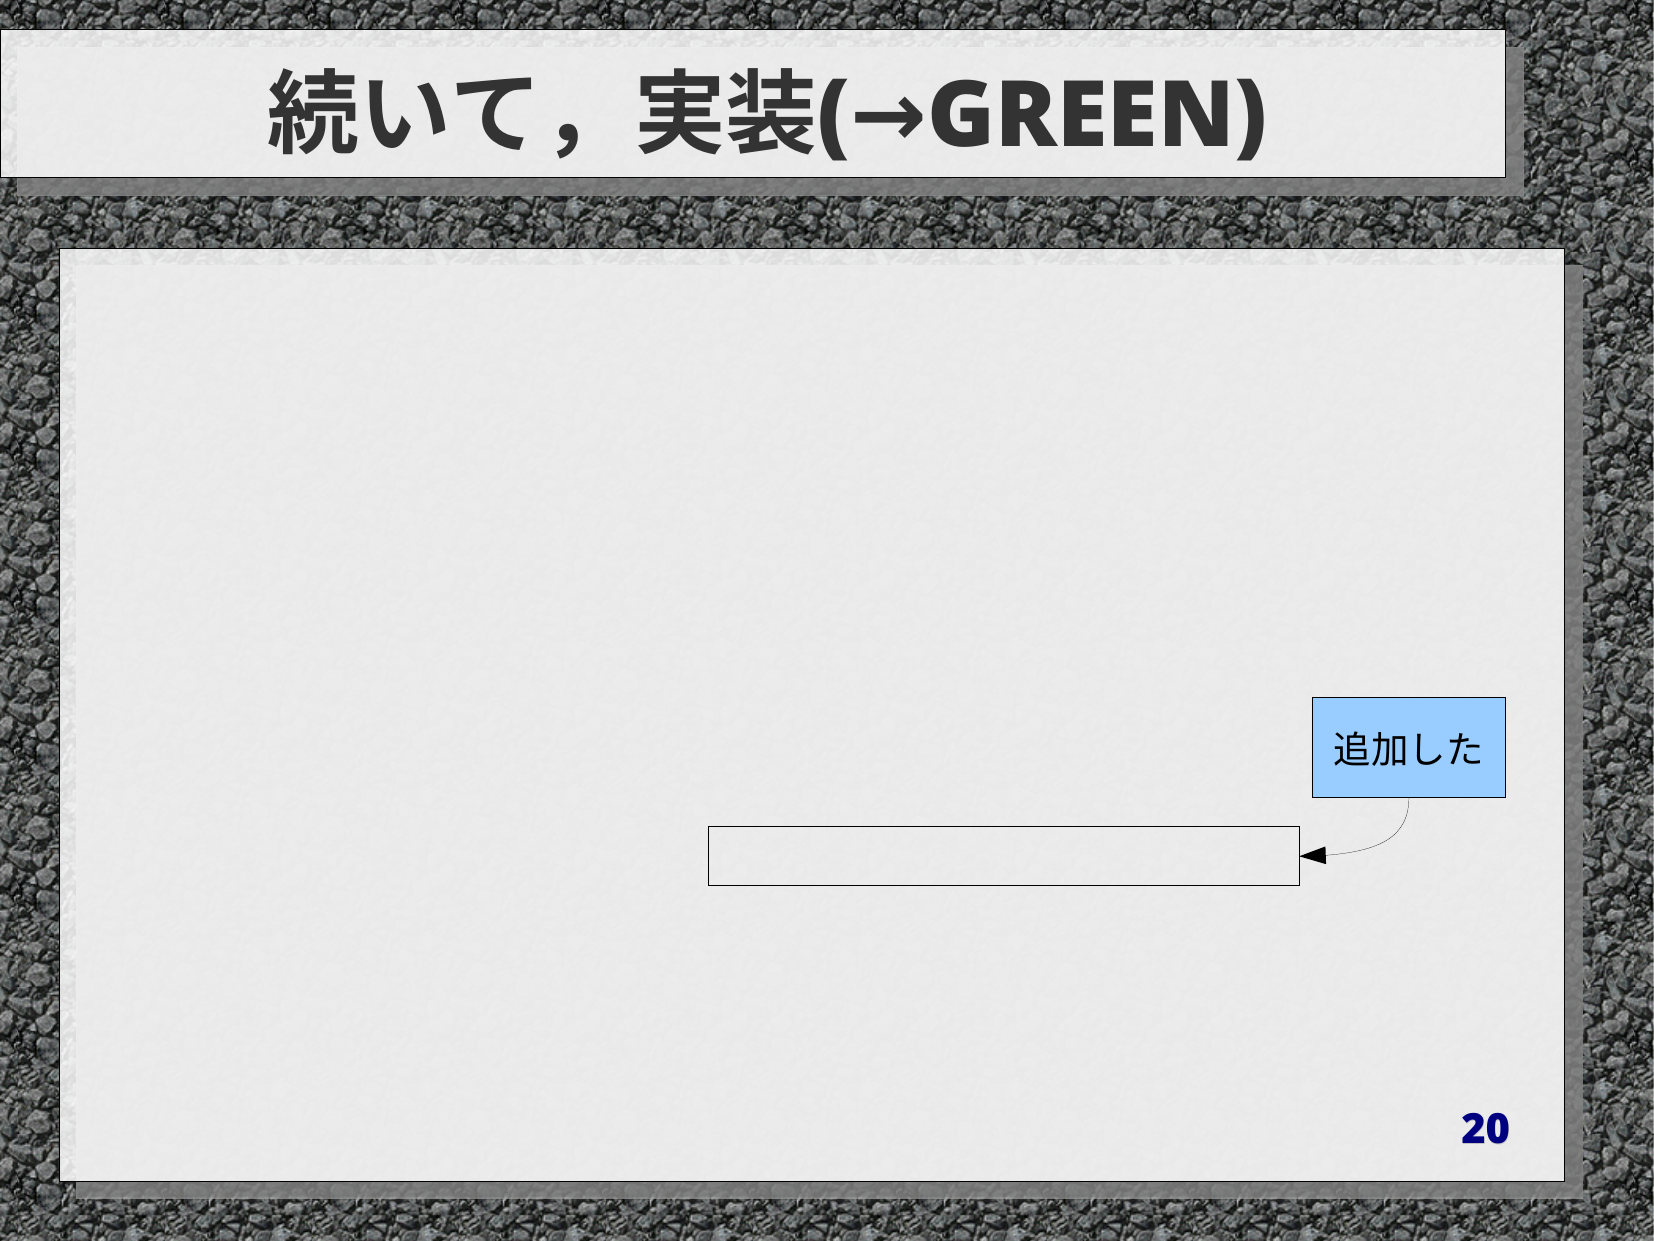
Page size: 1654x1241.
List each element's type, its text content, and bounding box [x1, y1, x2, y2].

title 続いて，実装(→GREEN) [29, 35, 1506, 177]
text_box 追加した [1312, 697, 1506, 798]
picture [0, 0, 1654, 1241]
